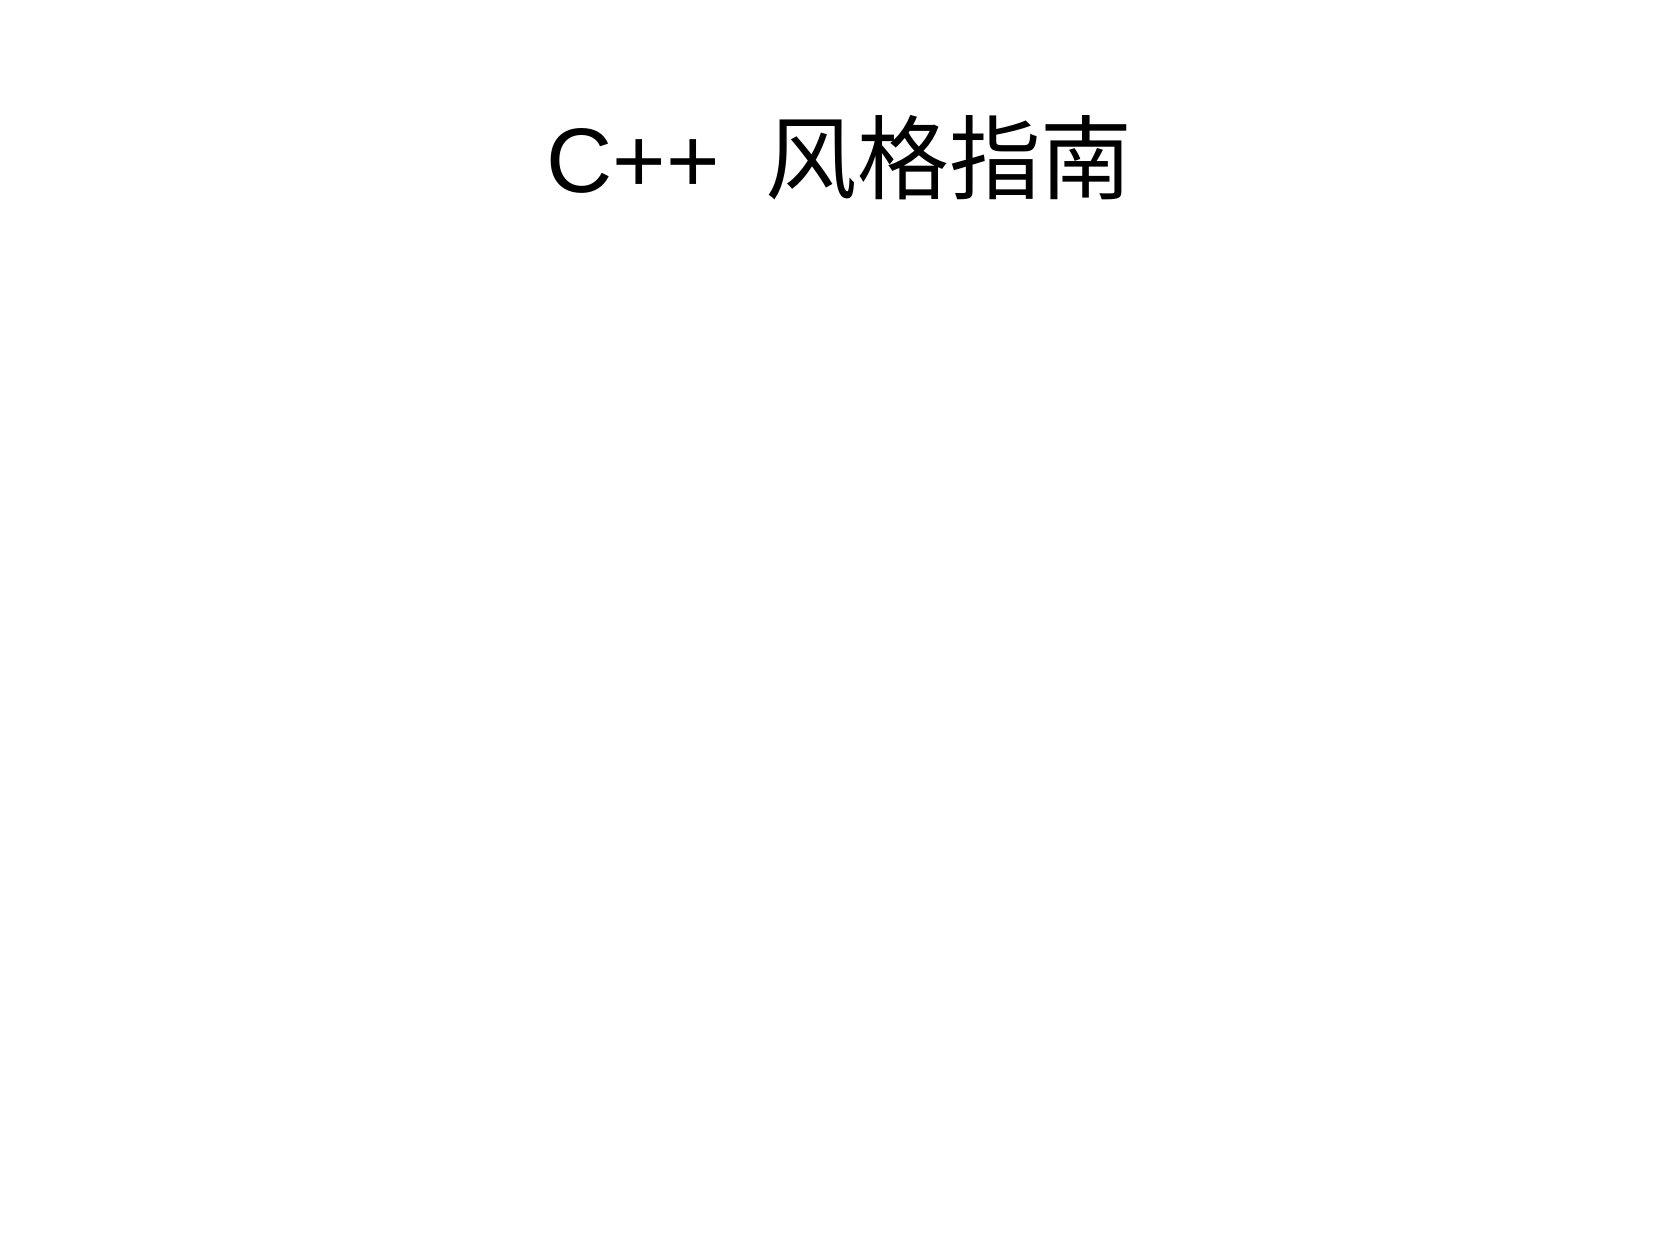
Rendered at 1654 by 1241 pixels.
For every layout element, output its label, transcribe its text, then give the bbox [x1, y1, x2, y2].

title C++ 风格指南 [82, 49, 1571, 257]
